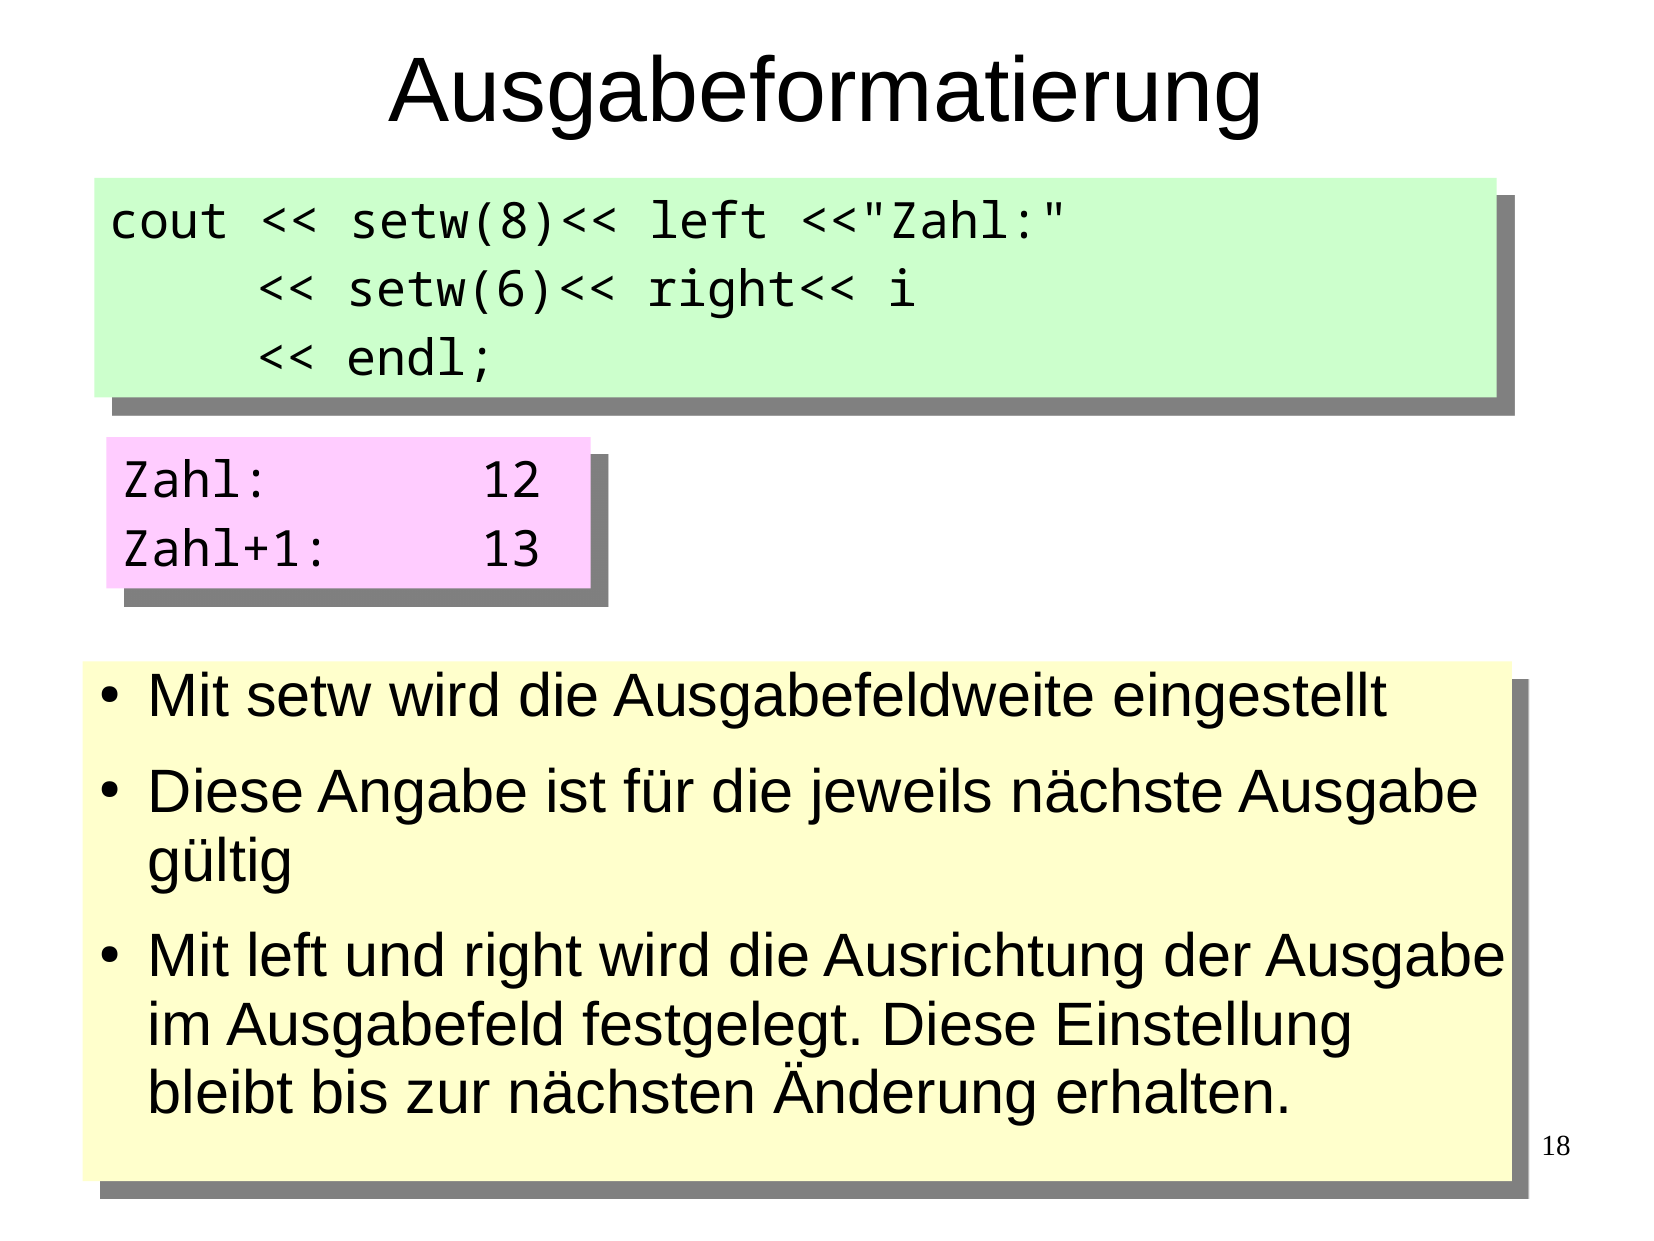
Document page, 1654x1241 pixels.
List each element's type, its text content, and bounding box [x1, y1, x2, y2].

list Mit setw wird die Ausgabefeldweite eingestellt Diese Angabe ist für die jeweils nächste Ausgabe gültig Mit left und right wird die Ausrichtung der Ausgabe im Ausgabefeld festgelegt. Diese Einstellung bleibt bis zur nächsten Änderung erhalten. [82, 661, 1512, 1182]
text_box Zahl: 12 Zahl+1: 13 [106, 437, 591, 568]
title Ausgabeformatierung [82, 25, 1571, 154]
text_box cout << setw(8)<< left <<"Zahl:" << setw(6)<< right<< i << endl; [94, 177, 1497, 367]
